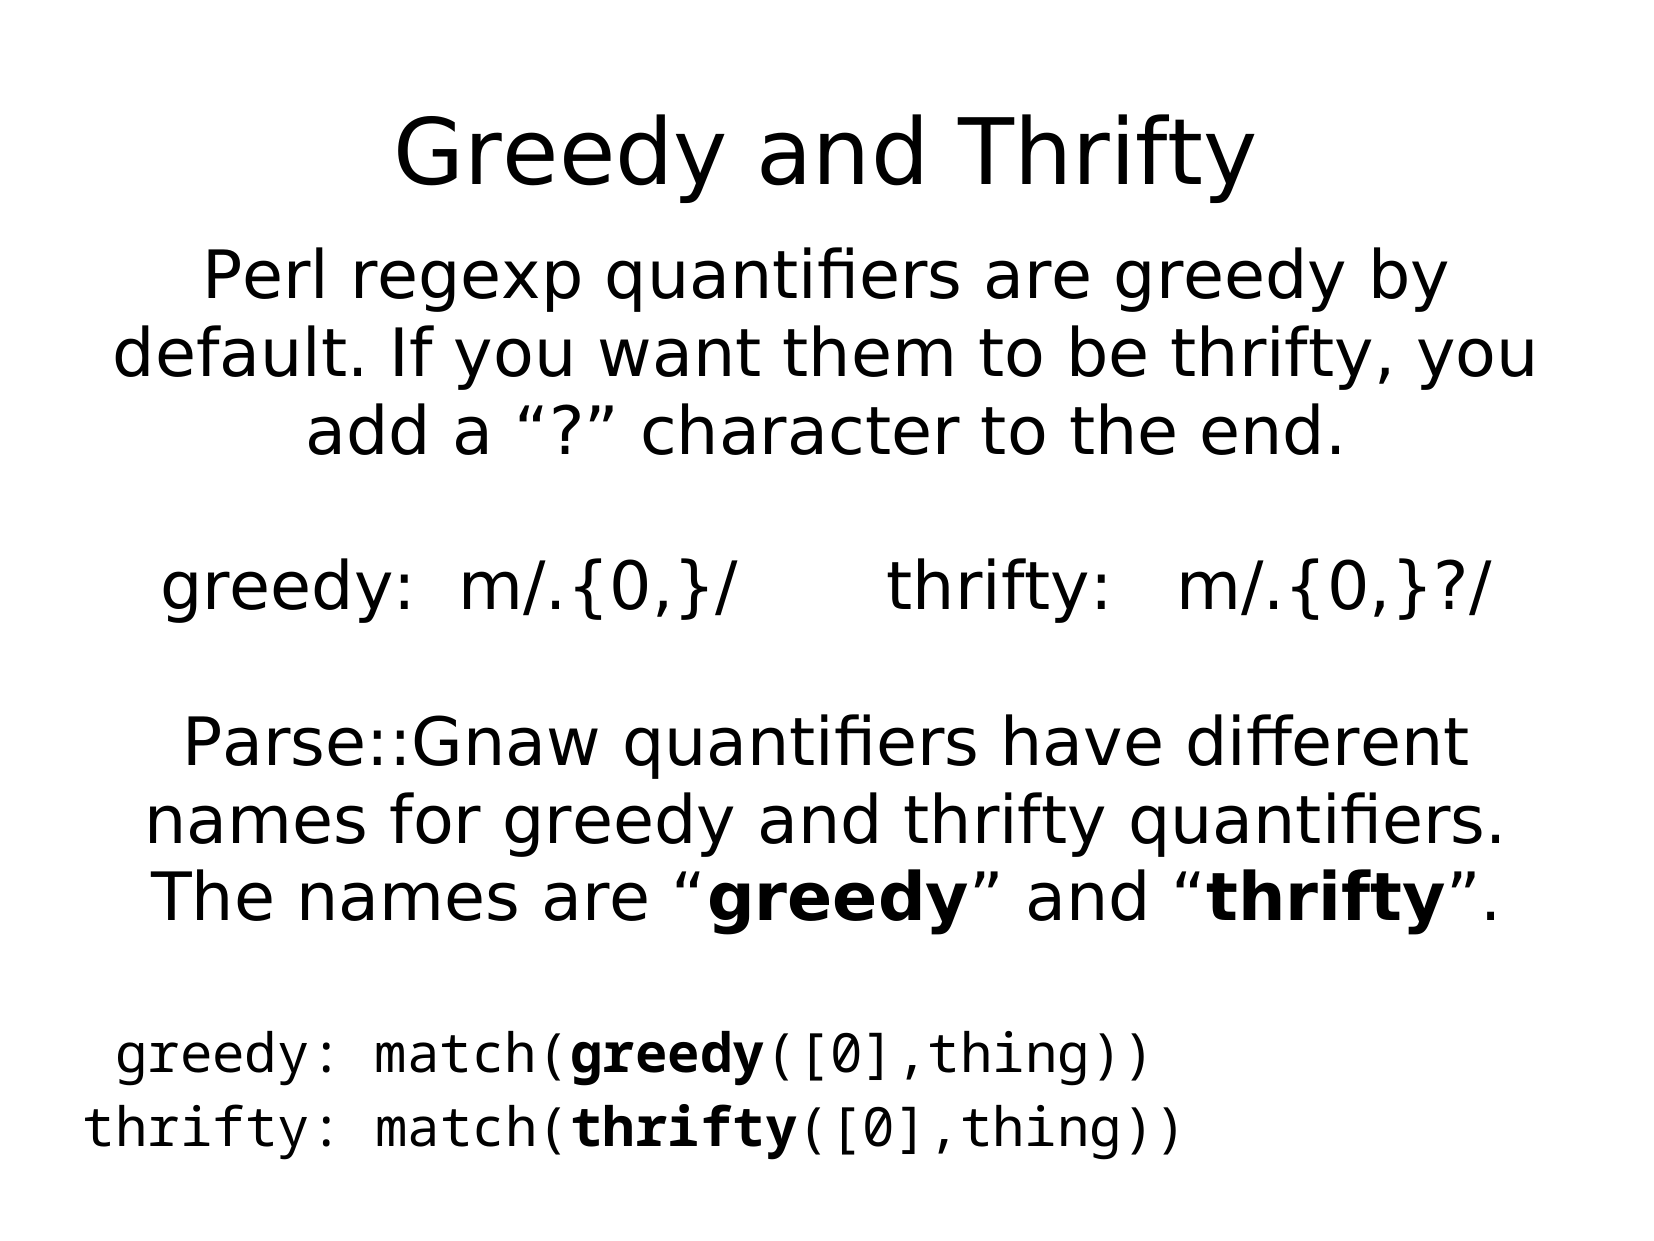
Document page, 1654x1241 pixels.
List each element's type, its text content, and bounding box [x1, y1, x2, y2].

subtitle Perl regexp quantifiers are greedy by default. If you want them to be thrifty, you add a “?” character to the end. greedy: m/.{0,}/ thrifty: m/.{0,}?/ Parse::Gnaw quantifiers have different names for greedy and thrifty quantifiers. The names are “greedy” and “thrifty”. greedy: match(greedy([0],thing)) thrifty: match(thrifty([0],thing)) [82, 246, 1571, 1153]
title Greedy and Thrifty [82, 49, 1571, 246]
